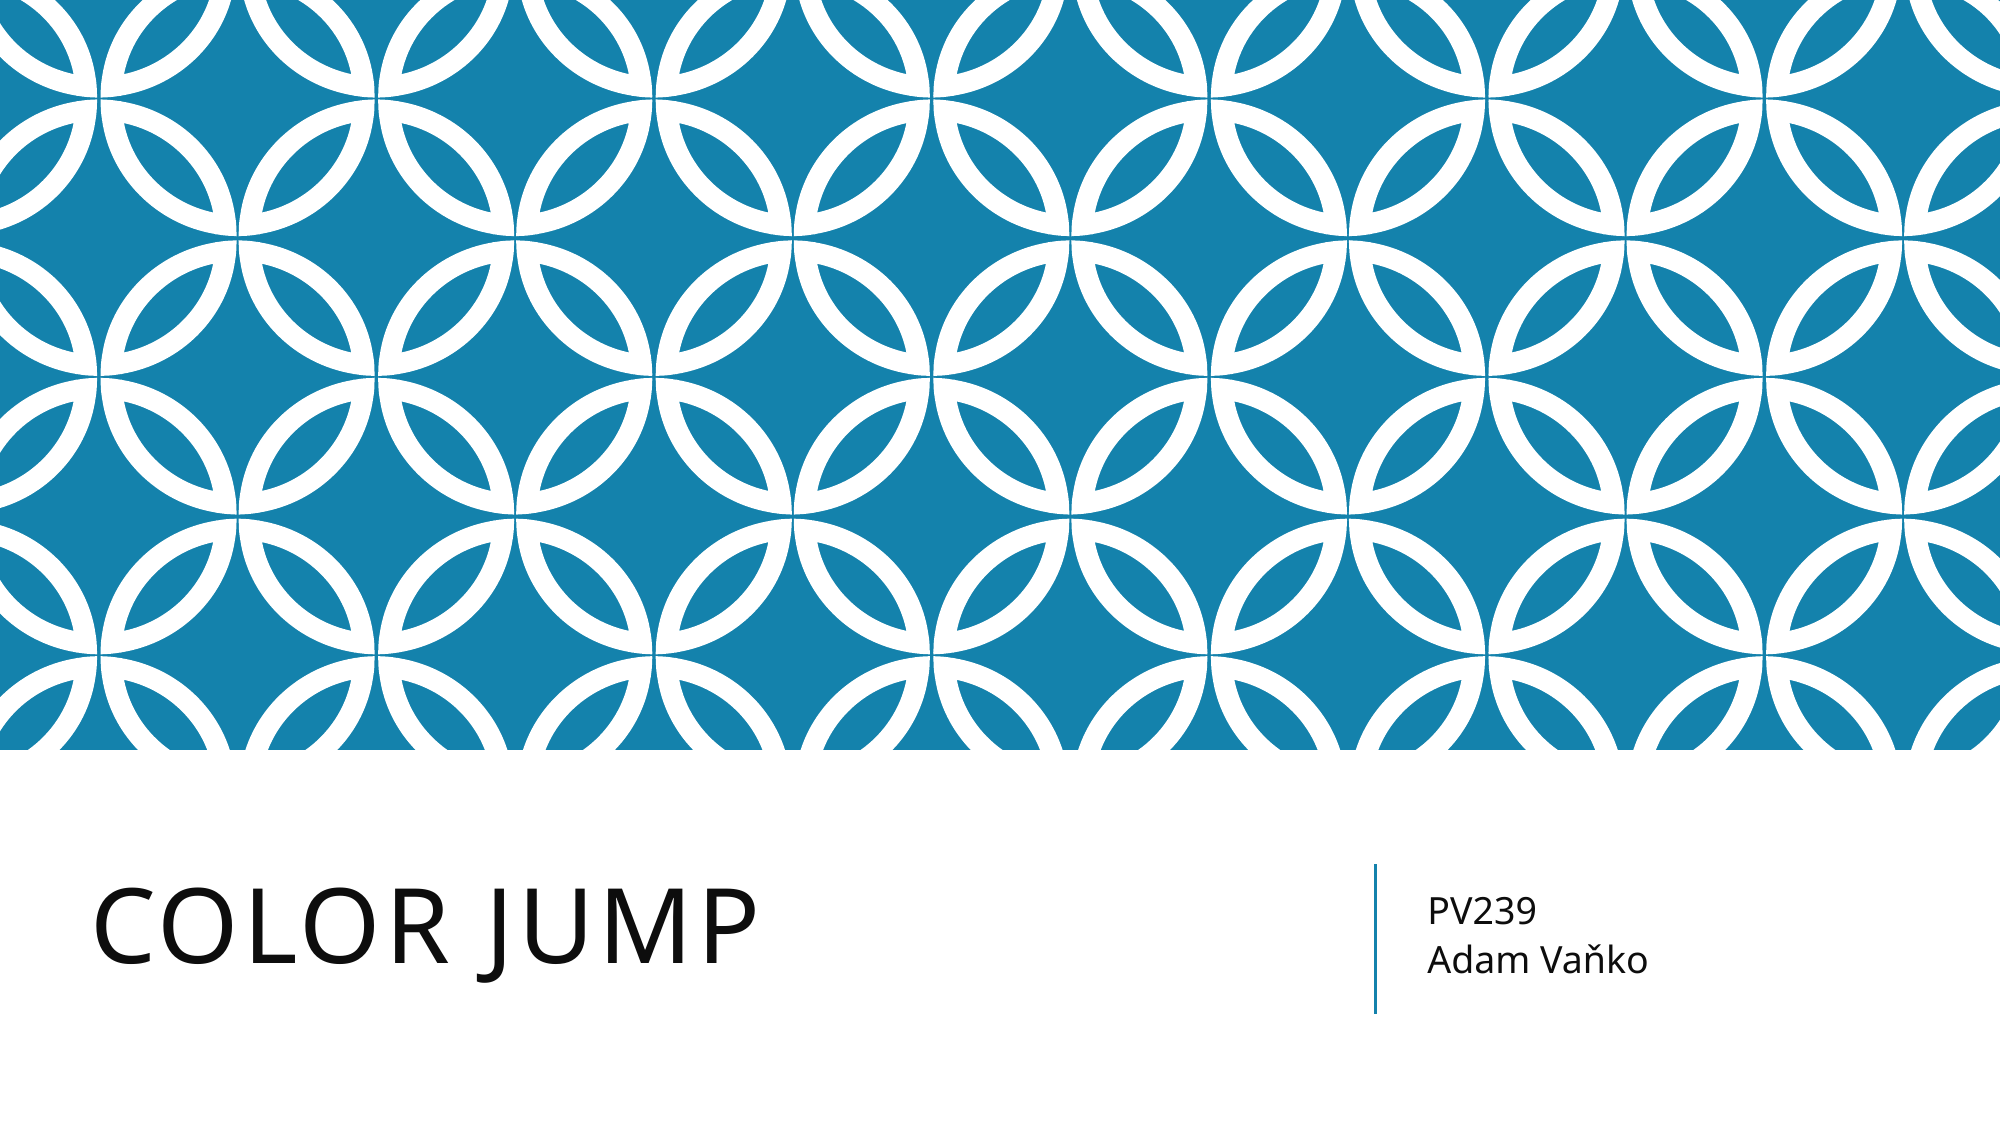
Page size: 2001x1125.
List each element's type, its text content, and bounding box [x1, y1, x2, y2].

subtitle PV239 Adam Vaňko [1412, 813, 1938, 1054]
title Color jump [75, 813, 1351, 1054]
